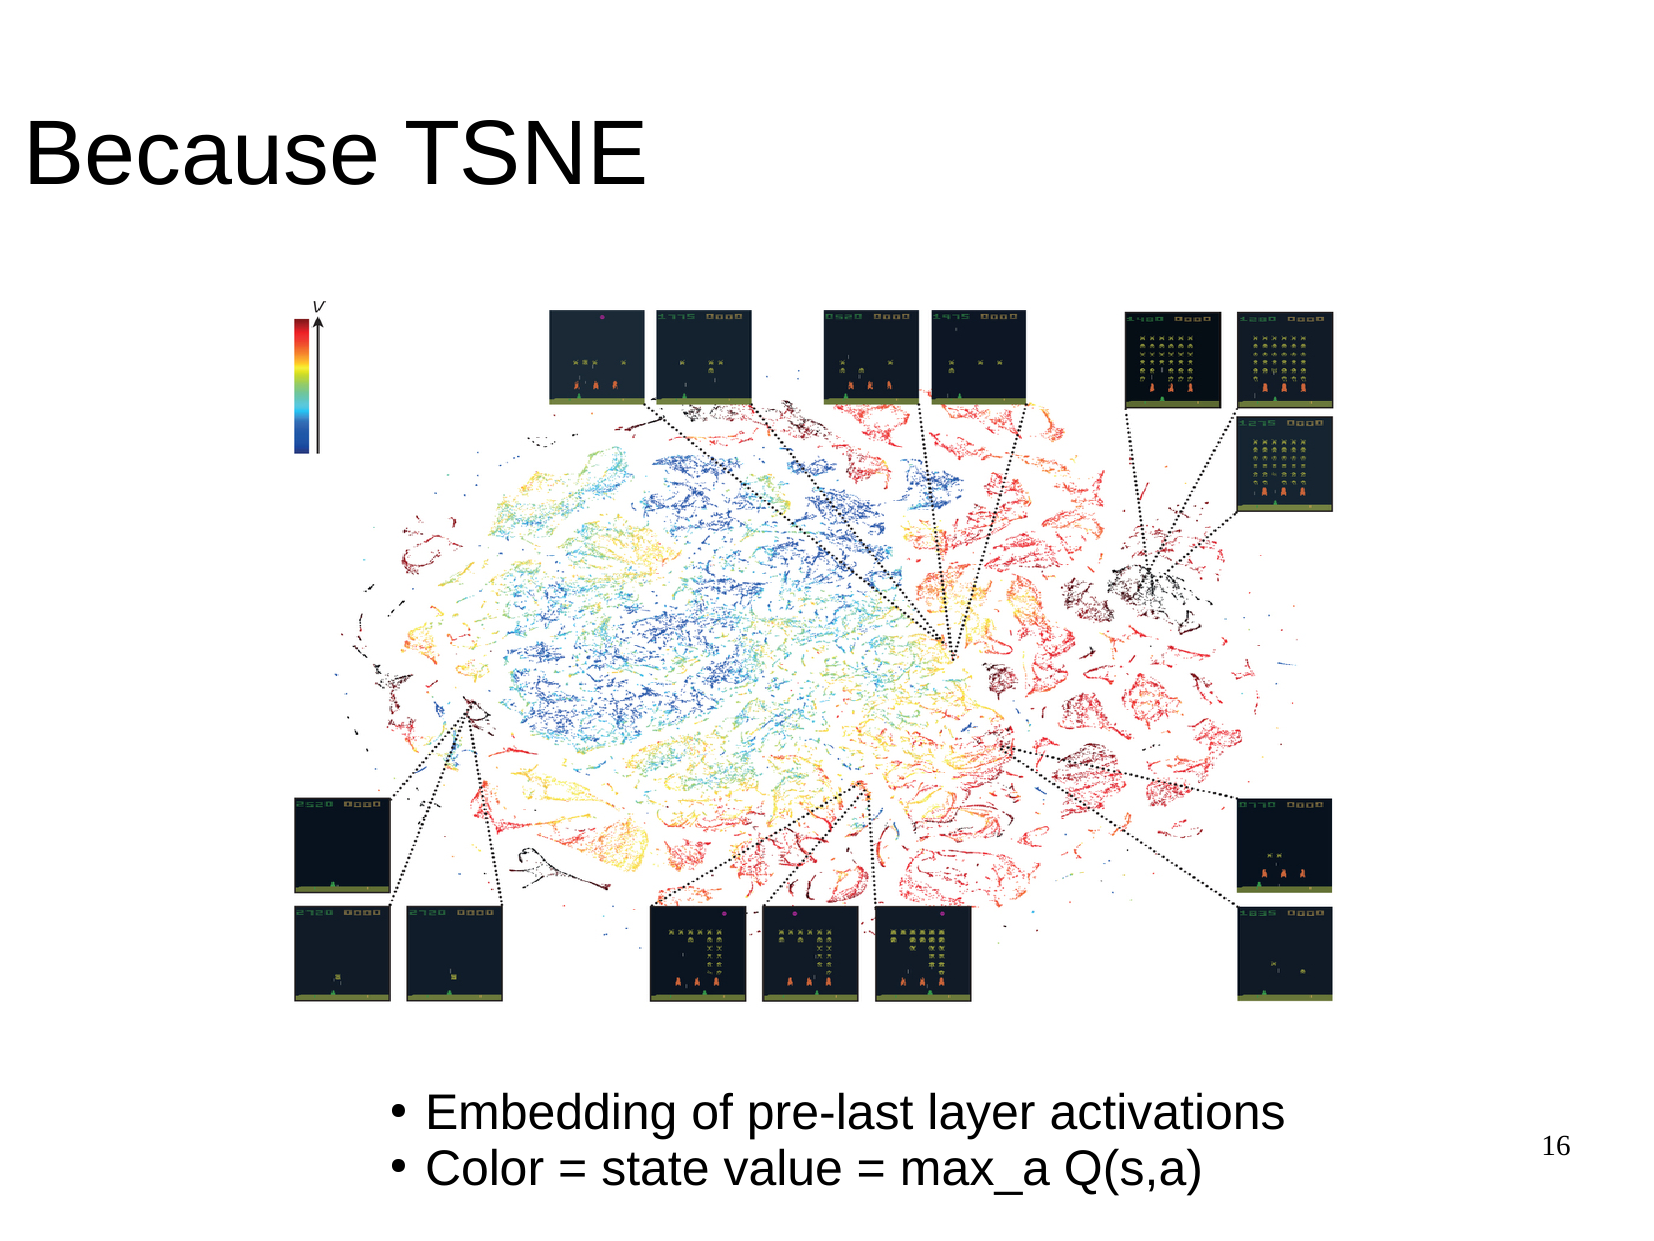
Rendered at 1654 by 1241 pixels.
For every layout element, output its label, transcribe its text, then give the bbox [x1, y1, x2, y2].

picture [255, 301, 1375, 1009]
title Because TSNE [23, 49, 1512, 257]
text_box Embedding of pre-last layer activations Color = state value = max_a Q(s,a) [339, 1076, 1471, 1205]
